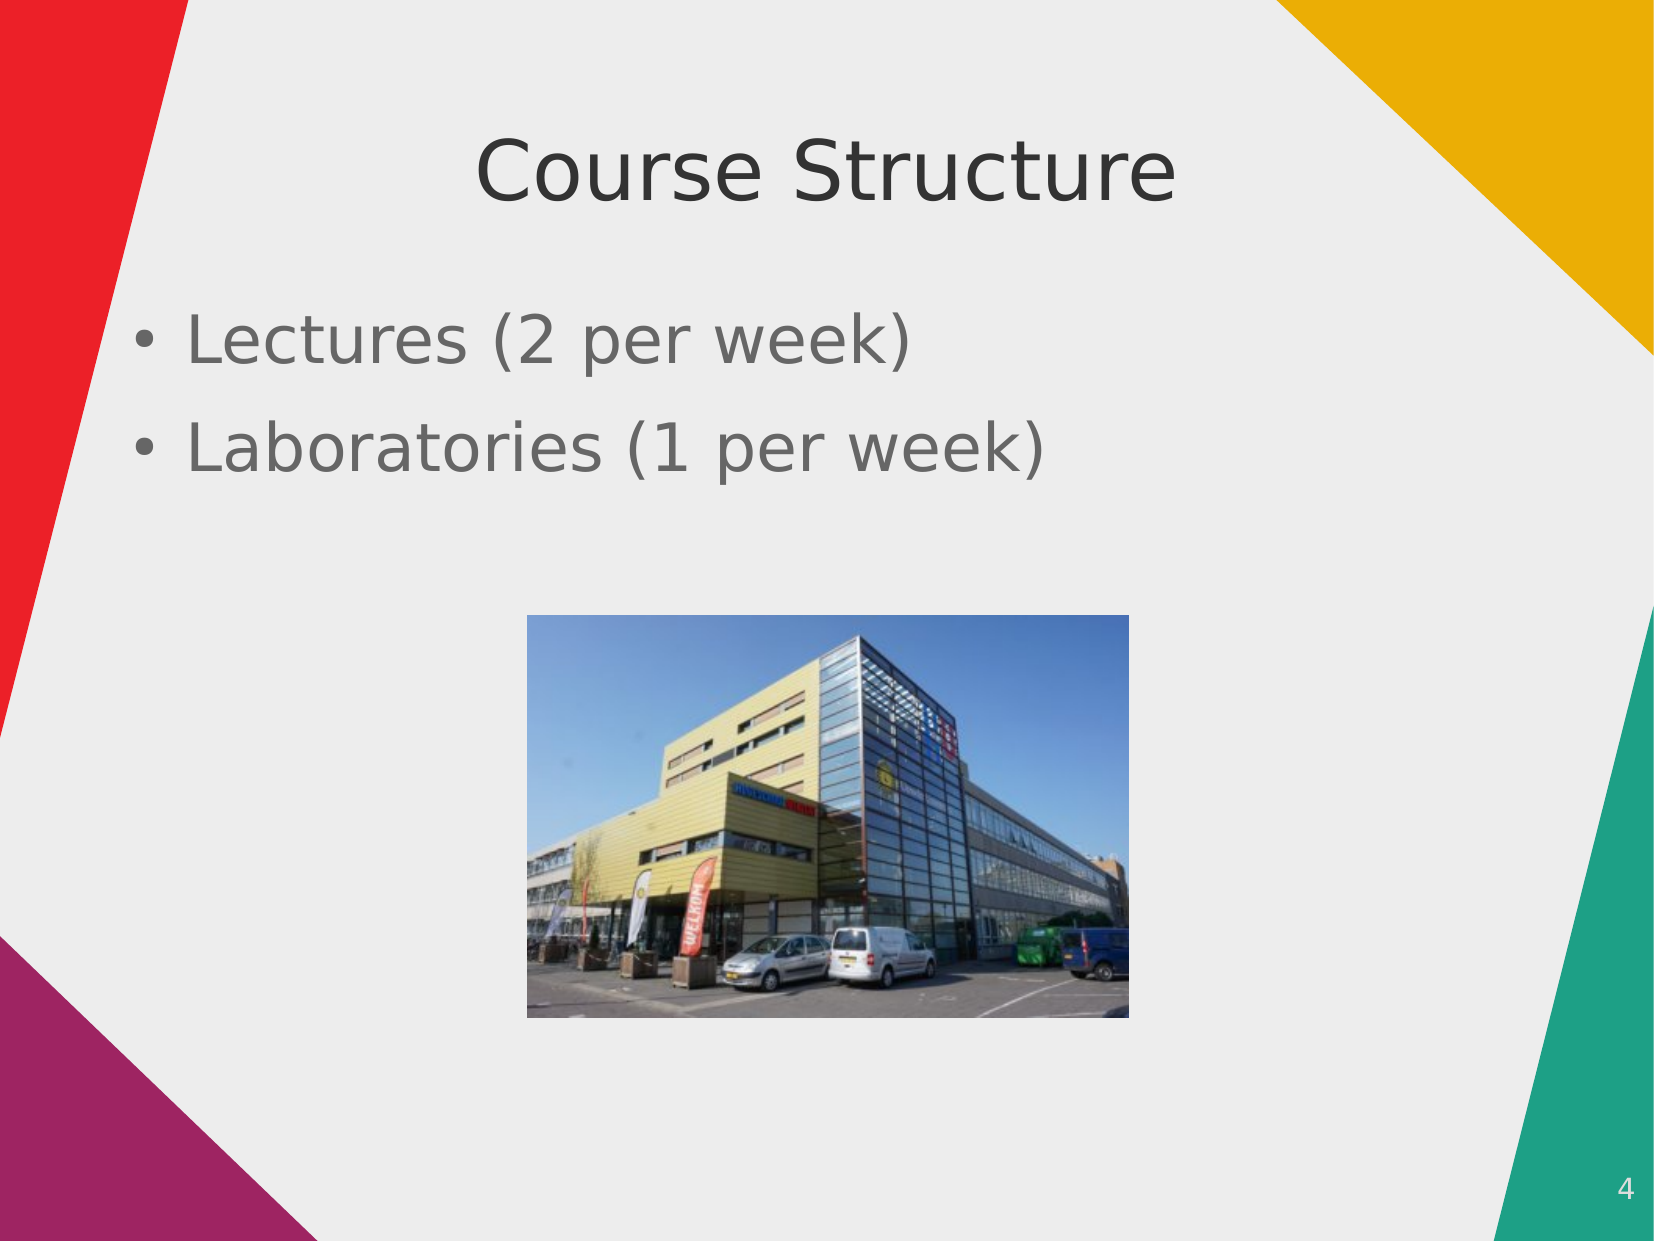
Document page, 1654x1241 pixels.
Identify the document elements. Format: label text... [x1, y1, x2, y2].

title Course Structure [114, 73, 1539, 271]
picture [527, 615, 1129, 1018]
list Lectures (2 per week) Laboratories (1 per week) [114, 302, 1539, 1033]
